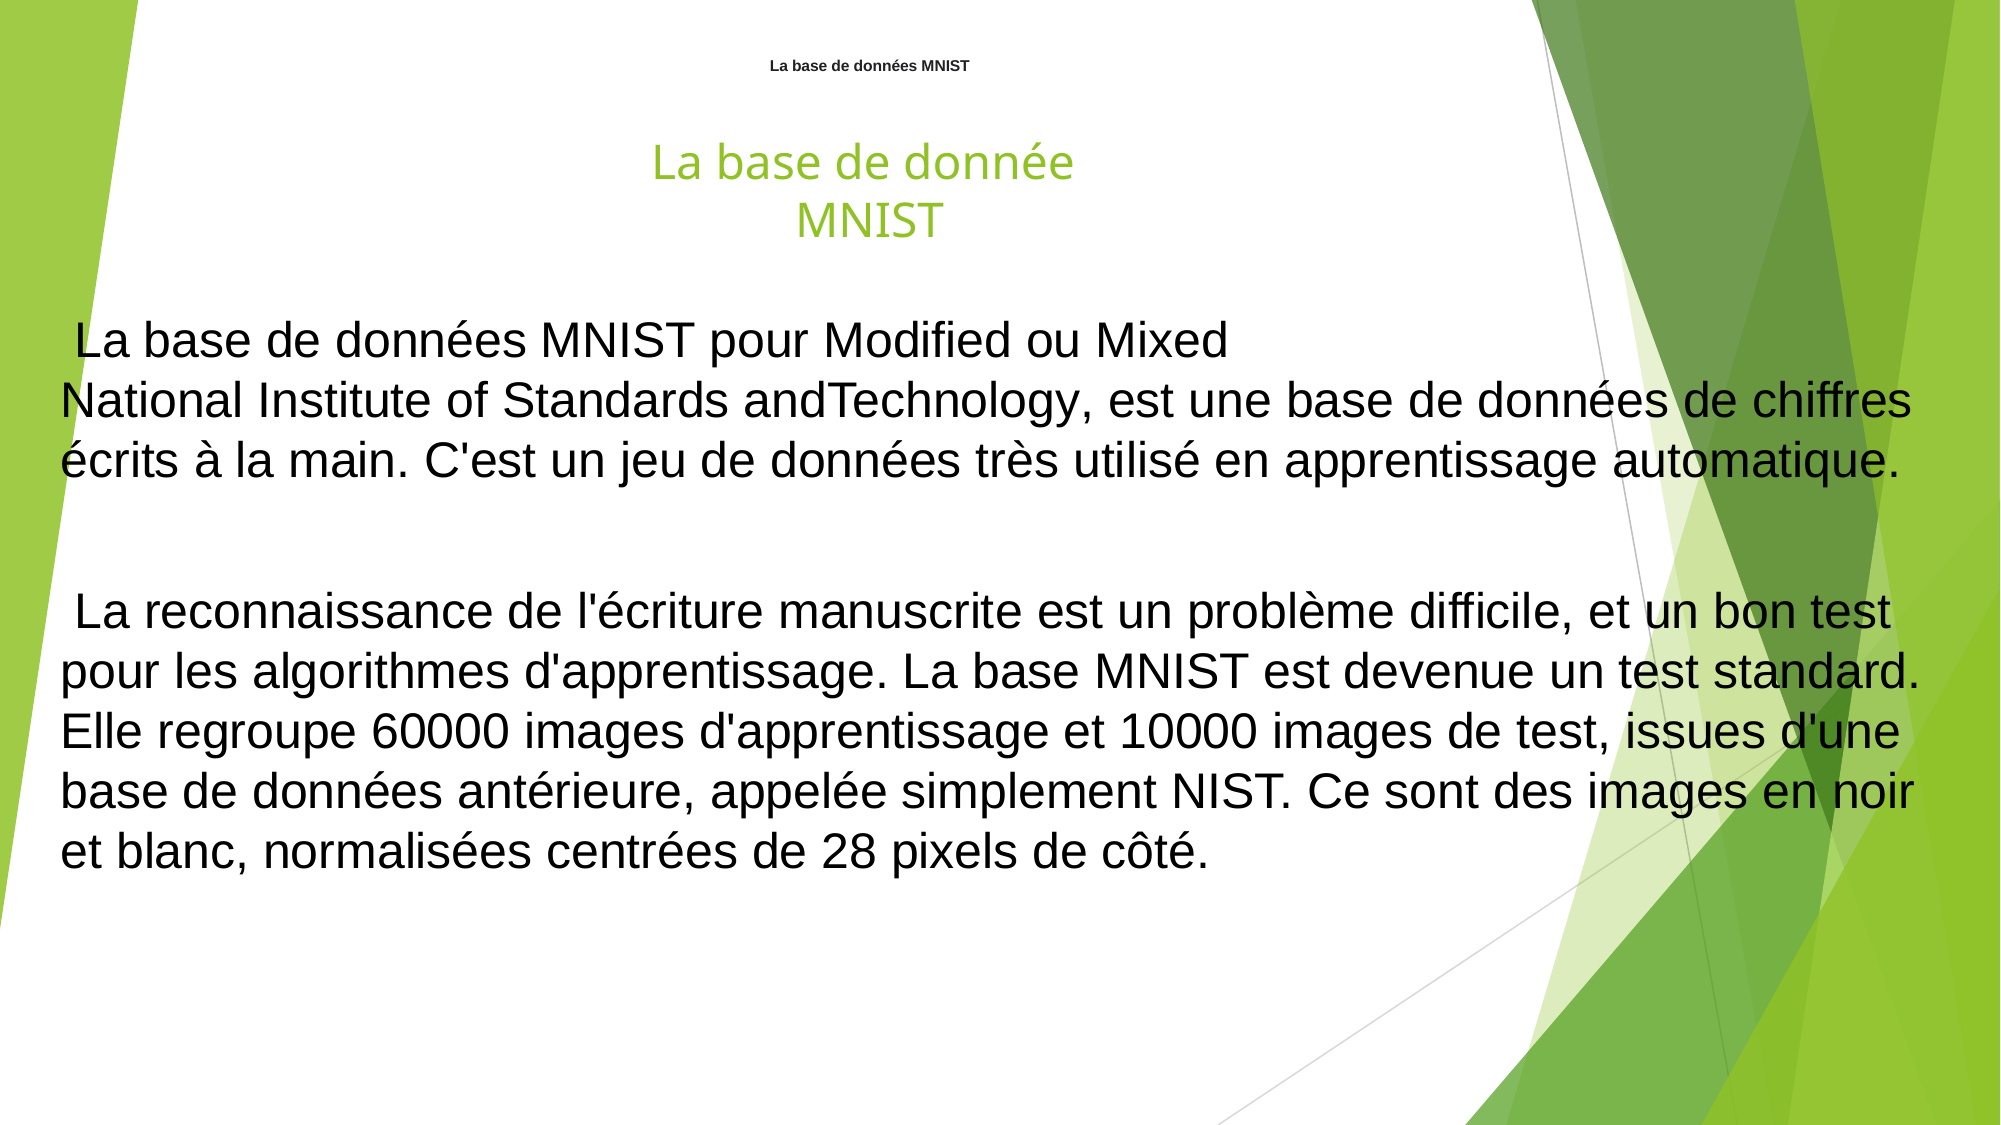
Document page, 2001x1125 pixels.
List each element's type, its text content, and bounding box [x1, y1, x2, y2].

title La base de données MNIST La base de donnée MNIST [119, 45, 1620, 255]
subtitle La base de données MNIST pour Modified ou Mixed National Institute of Standards and Technology, est une base de données de chiffres écrits à la main. C'est un jeu de données très utilisé en apprentissage automatique. La reconnaissance de l'écriture manuscrite est un problème difficile, et un bon test pour les algorithmes d'apprentissage. La base MNIST est devenue un test standard. Elle regroupe 60000 images d'apprentissage et 10000 images de test, issues d'une base de données antérieure, appelée simplement NIST. Ce sont des images en noir et blanc, normalisées centrées de 28 pixels de côté. [45, 299, 1955, 1125]
